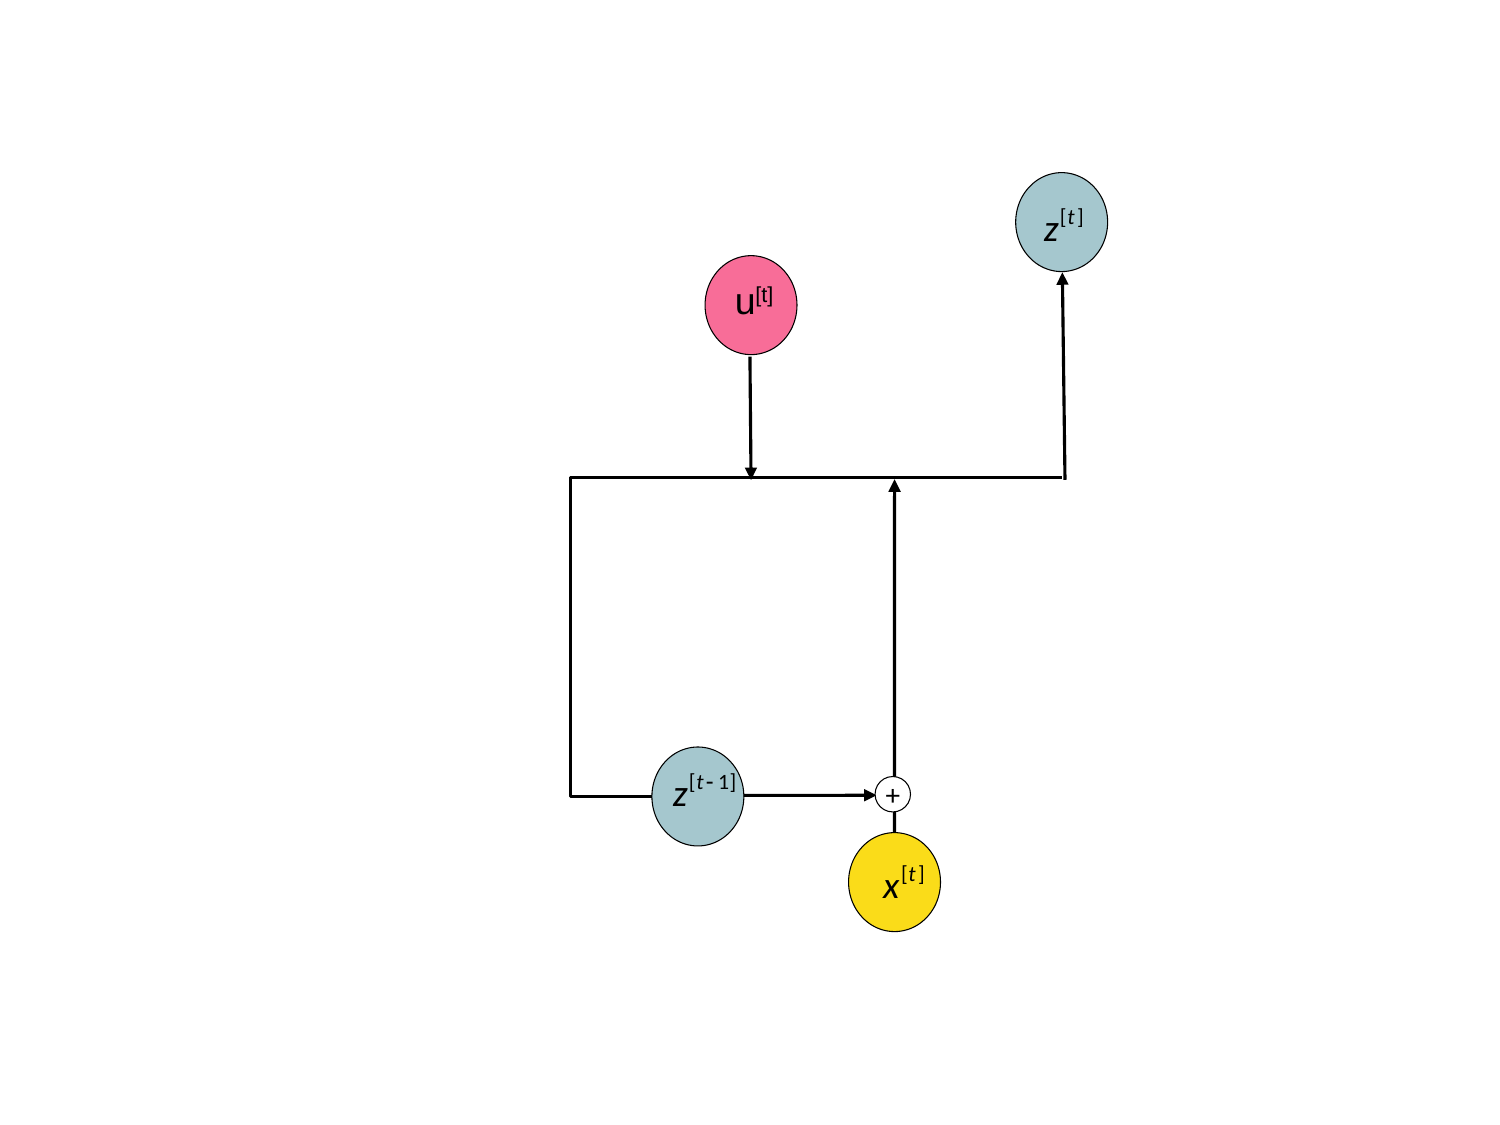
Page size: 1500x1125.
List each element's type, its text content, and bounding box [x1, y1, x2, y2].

chart [876, 857, 930, 905]
text_box [848, 832, 941, 932]
text_box [651, 746, 741, 846]
text_box [1015, 172, 1108, 272]
text_box + [875, 776, 911, 812]
text_box u[t] [720, 273, 856, 330]
text_box [705, 255, 791, 355]
chart [666, 766, 742, 814]
chart [1037, 201, 1091, 248]
